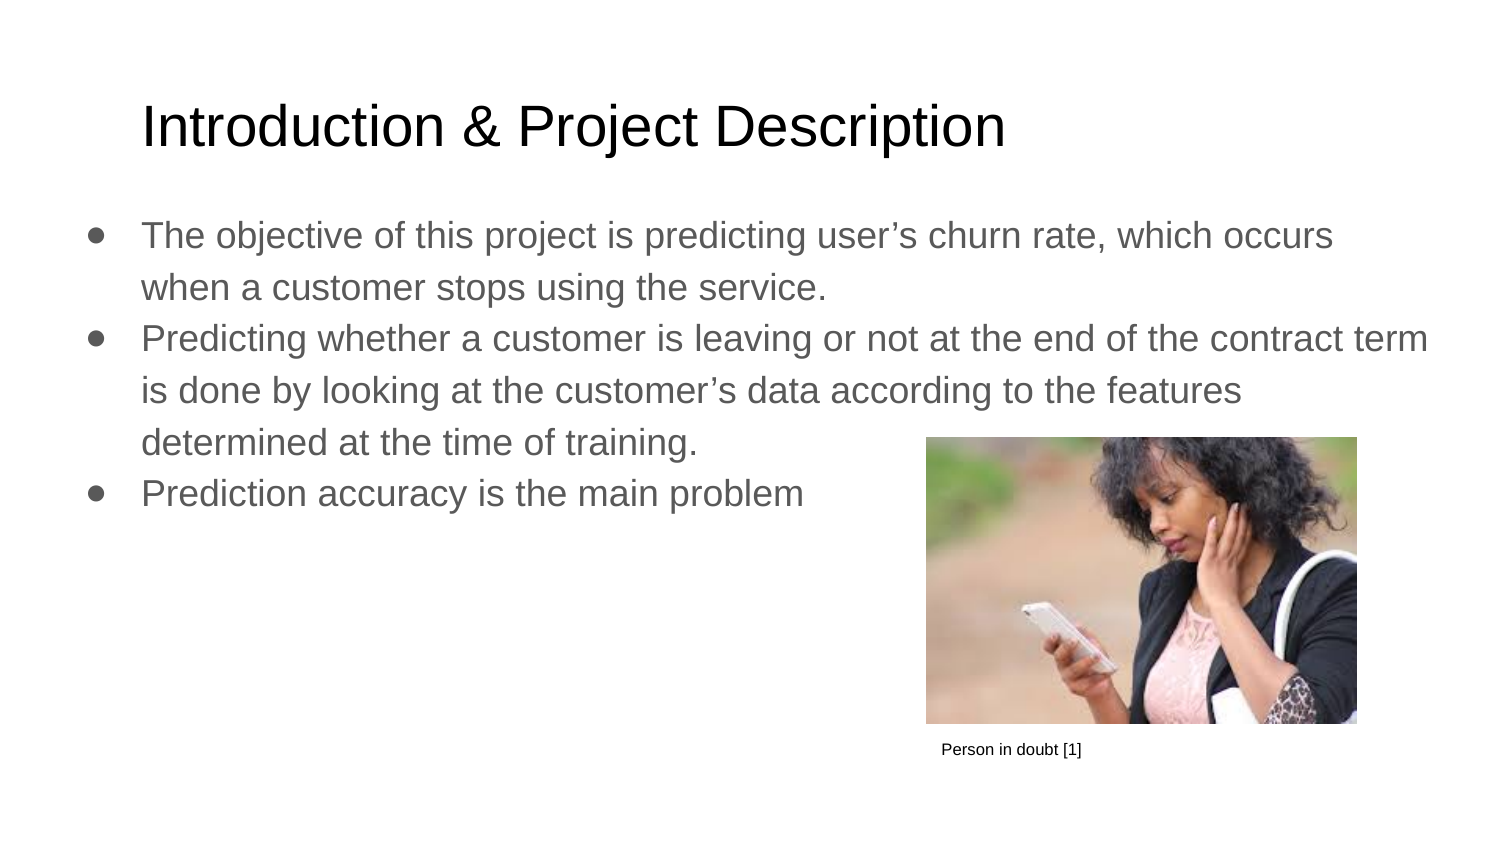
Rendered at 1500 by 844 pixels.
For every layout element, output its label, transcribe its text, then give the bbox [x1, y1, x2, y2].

text_box Person in doubt [1] [926, 723, 1129, 770]
list The objective of this project is predicting user’s churn rate, which occurs when a customer stops using the service. Predicting whether a customer is leaving or not at the end of the contract term is done by looking at the customer’s data according to the features determined at the time of training. Prediction accuracy is the main problem [51, 189, 1449, 750]
picture [926, 437, 1357, 724]
title Introduction & Project Description [51, 72, 1449, 167]
